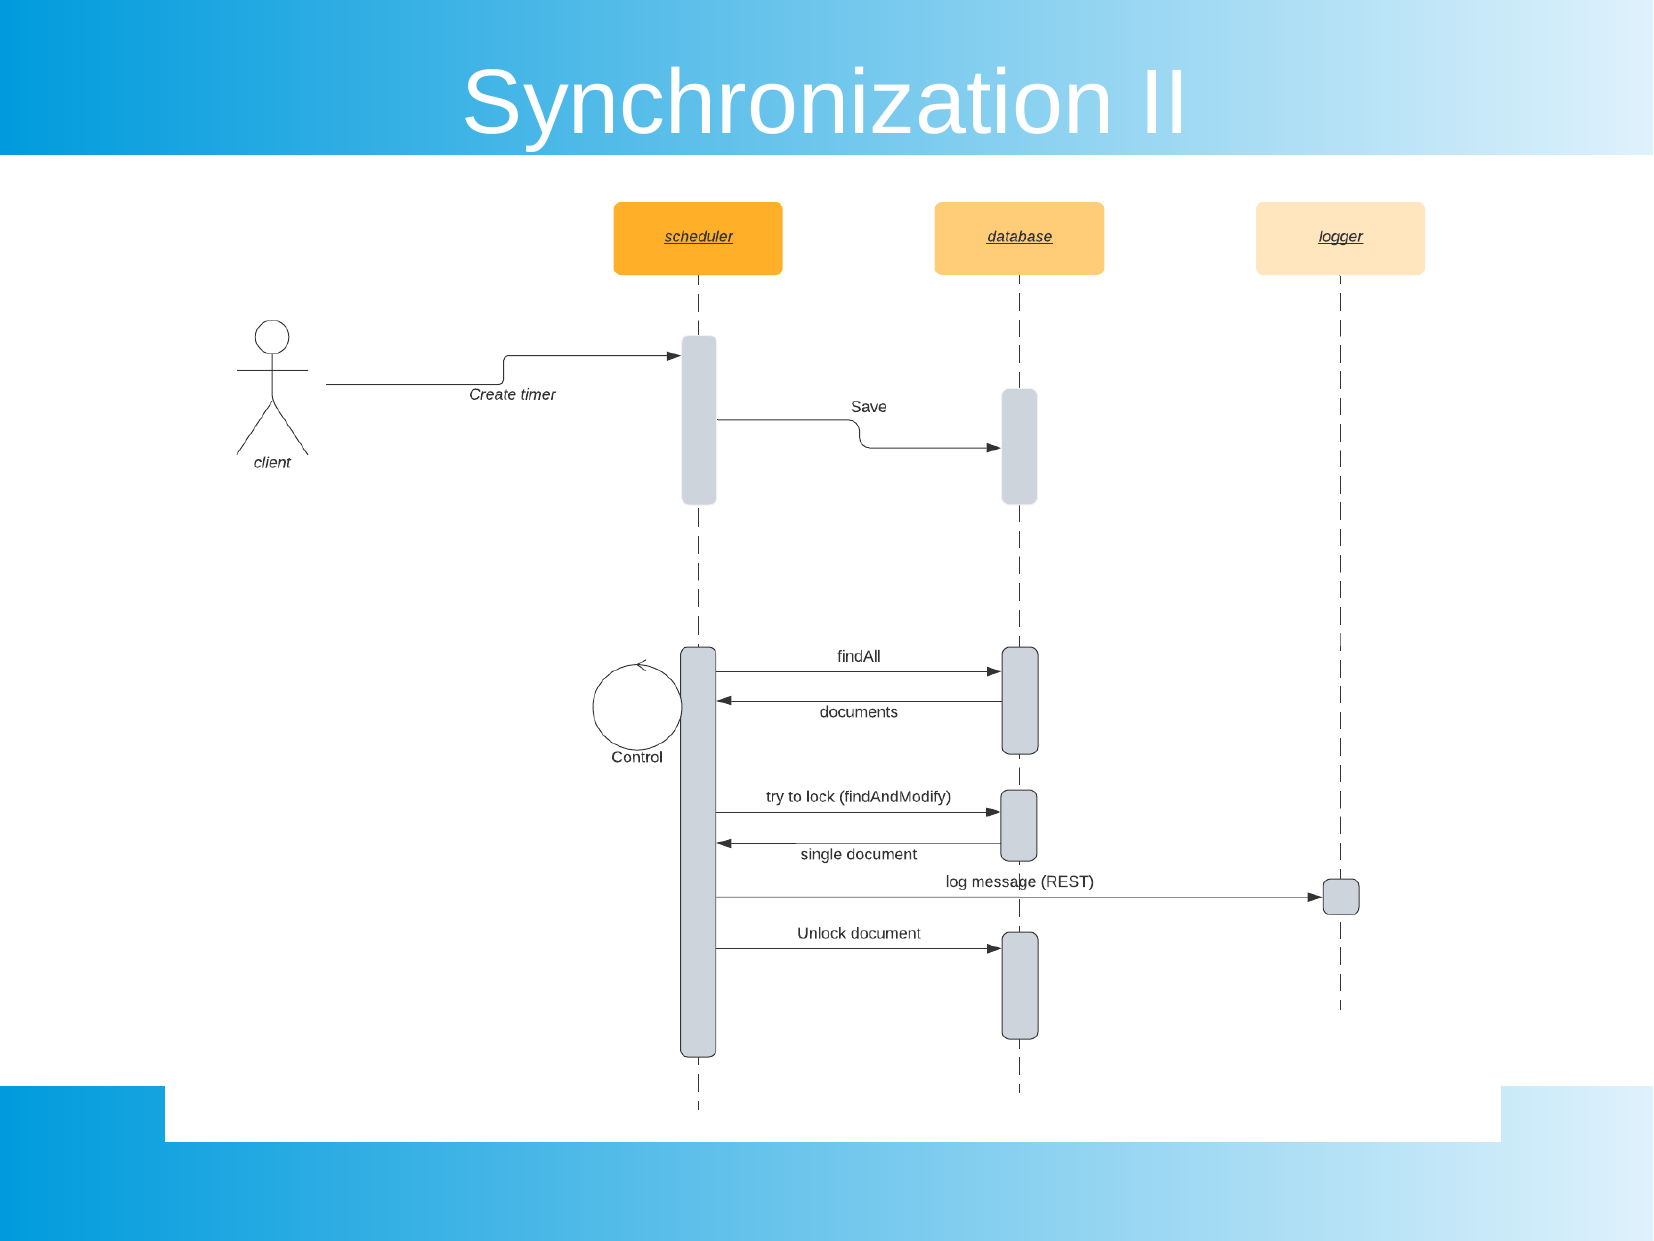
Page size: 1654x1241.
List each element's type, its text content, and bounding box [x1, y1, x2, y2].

picture [165, 166, 1501, 1142]
title Synchronization II [82, 49, 1571, 155]
